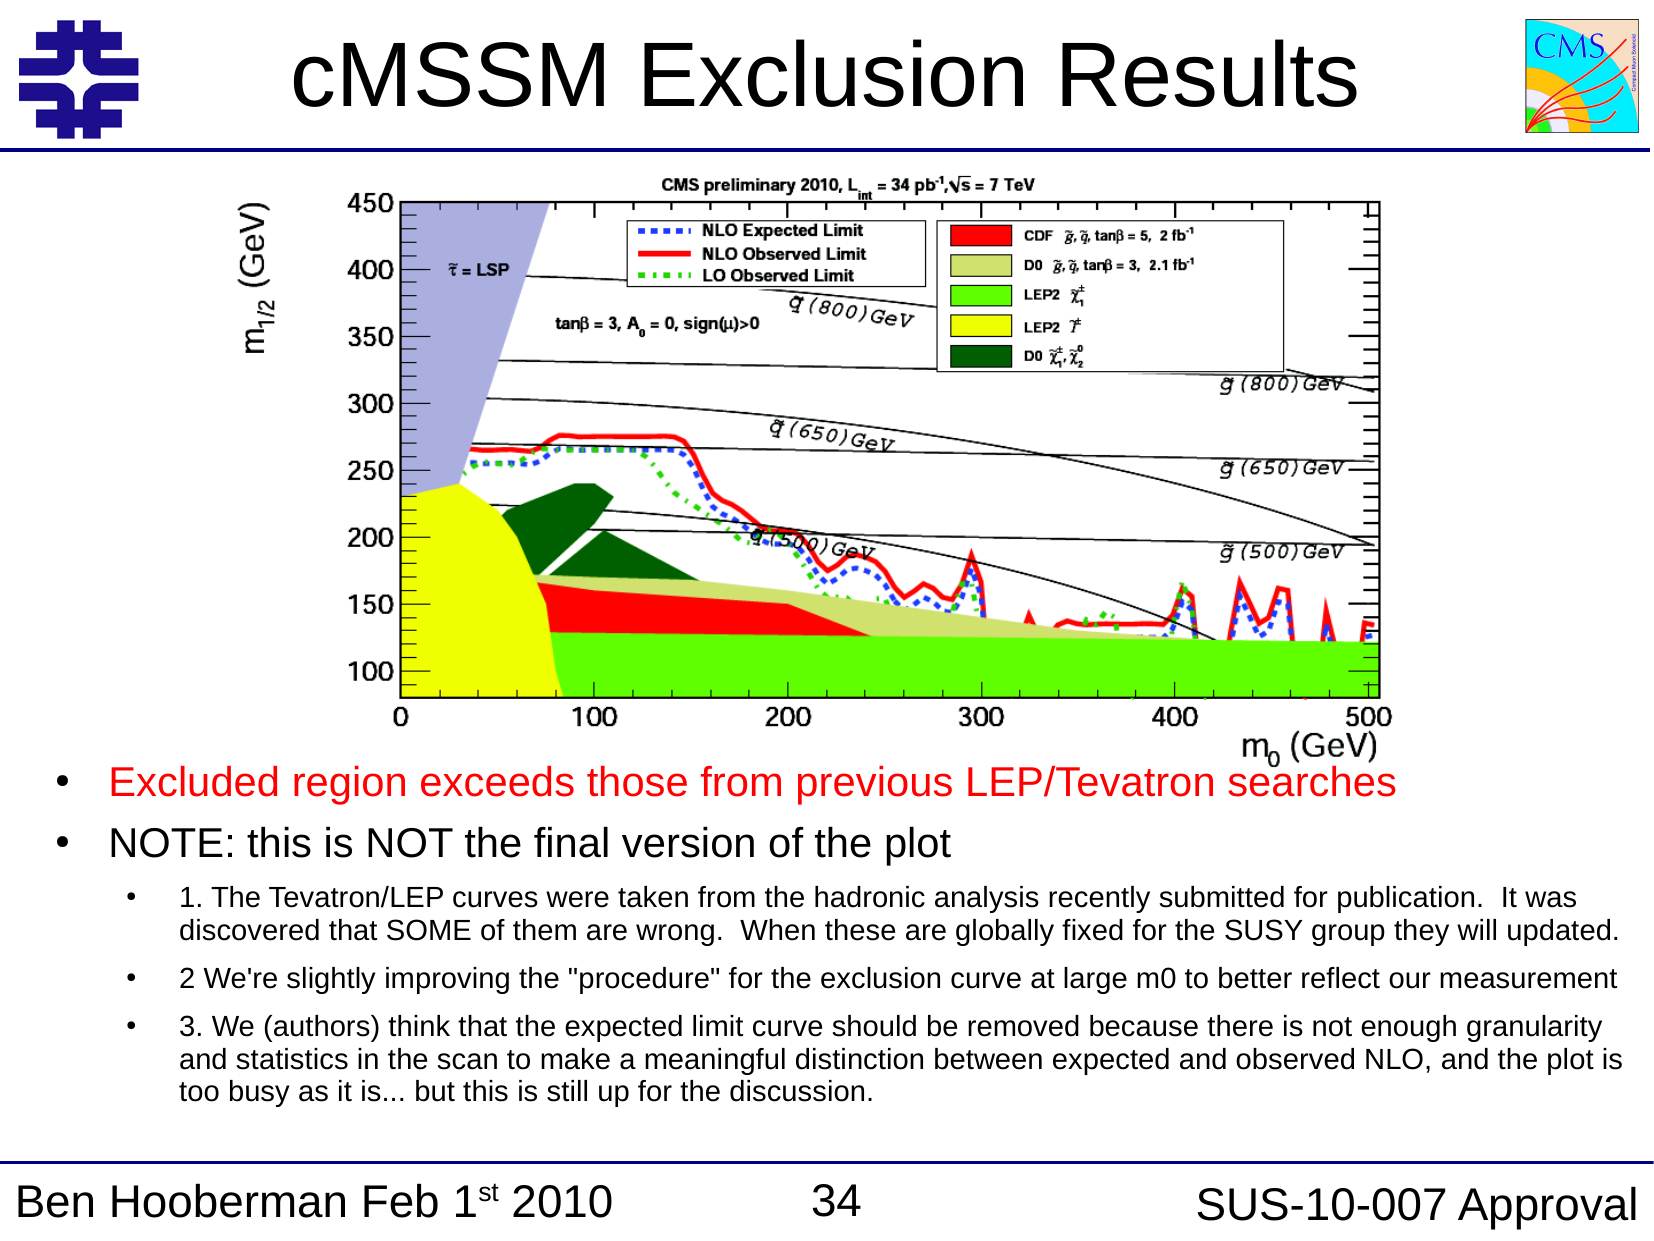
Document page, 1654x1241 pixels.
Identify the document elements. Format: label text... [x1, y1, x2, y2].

title cMSSM Exclusion Results [0, 0, 1654, 151]
picture [217, 159, 1430, 758]
list Excluded region exceeds those from previous LEP/Tevatron searches NOTE: this is NOT the final version of the plot 1. The Tevatron/LEP curves were taken from the hadronic analysis recently submitted for publication. It was discovered that SOME of them are wrong. When these are globally fixed for the SUSY group they will updated. 2 We're slightly improving the "procedure" for the exclusion curve at large m0 to better reflect our measurement 3. We (authors) think that the expected limit curve should be removed because there is not enough granularity and statistics in the scan to make a meaningful distinction between expected and observed NLO, and the plot is too busy as it is... but this is still up for the discussion. [37, 758, 1654, 1241]
